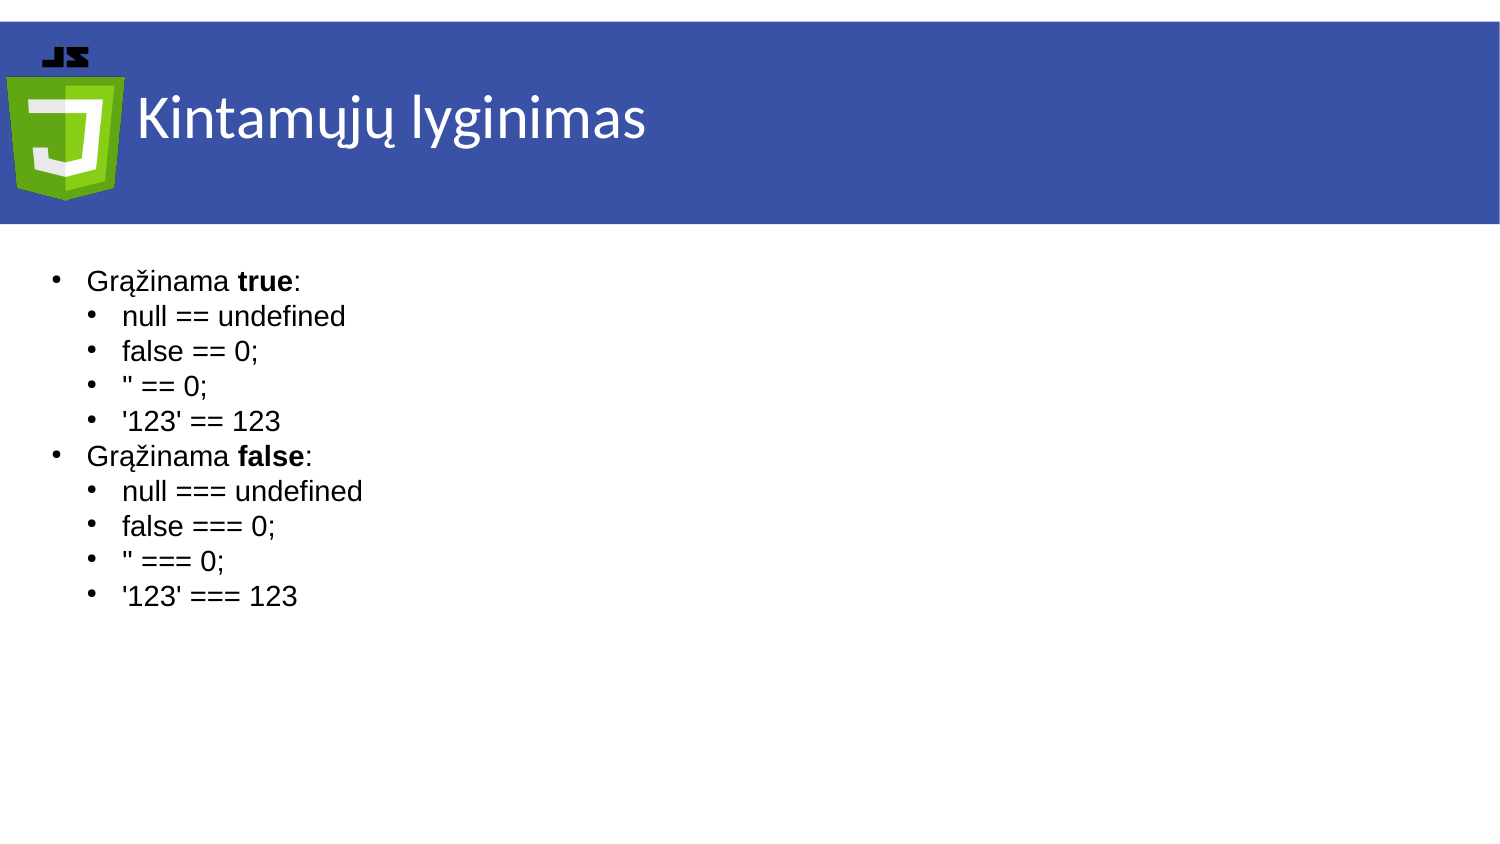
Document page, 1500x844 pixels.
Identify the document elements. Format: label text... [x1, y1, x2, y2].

text_box Grąžinama true: null == undefined false == 0; '' == 0; '123' == 123 Grąžinama false: null === undefined false === 0; '' === 0; '123' === 123 [36, 247, 1389, 789]
picture [5, 46, 125, 201]
title Kintamųjų lyginimas [125, 72, 1500, 167]
